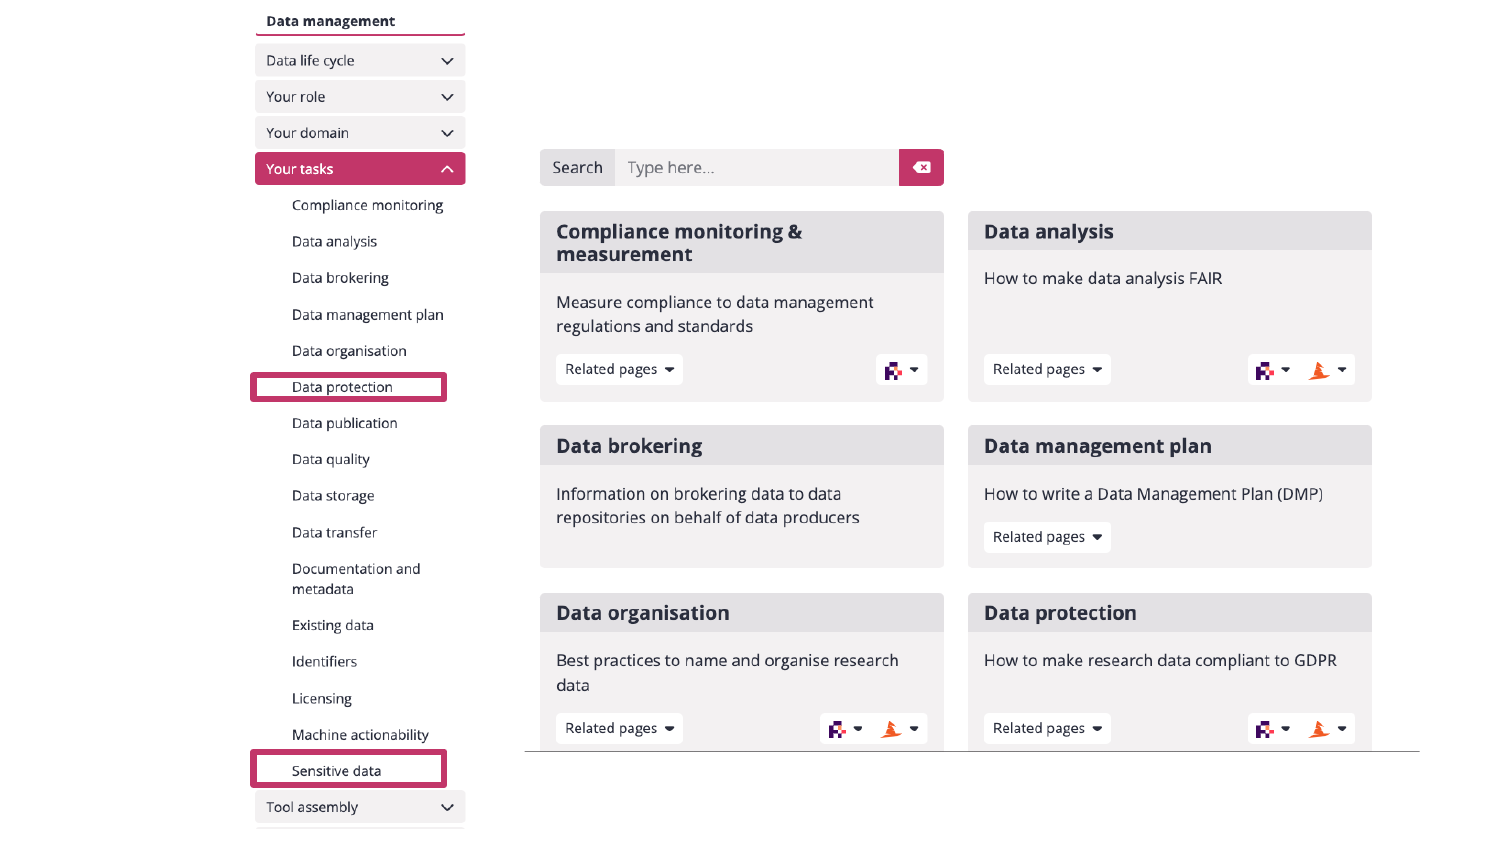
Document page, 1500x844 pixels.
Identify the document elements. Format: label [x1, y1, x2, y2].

picture [524, 115, 1420, 752]
picture [238, 0, 496, 829]
